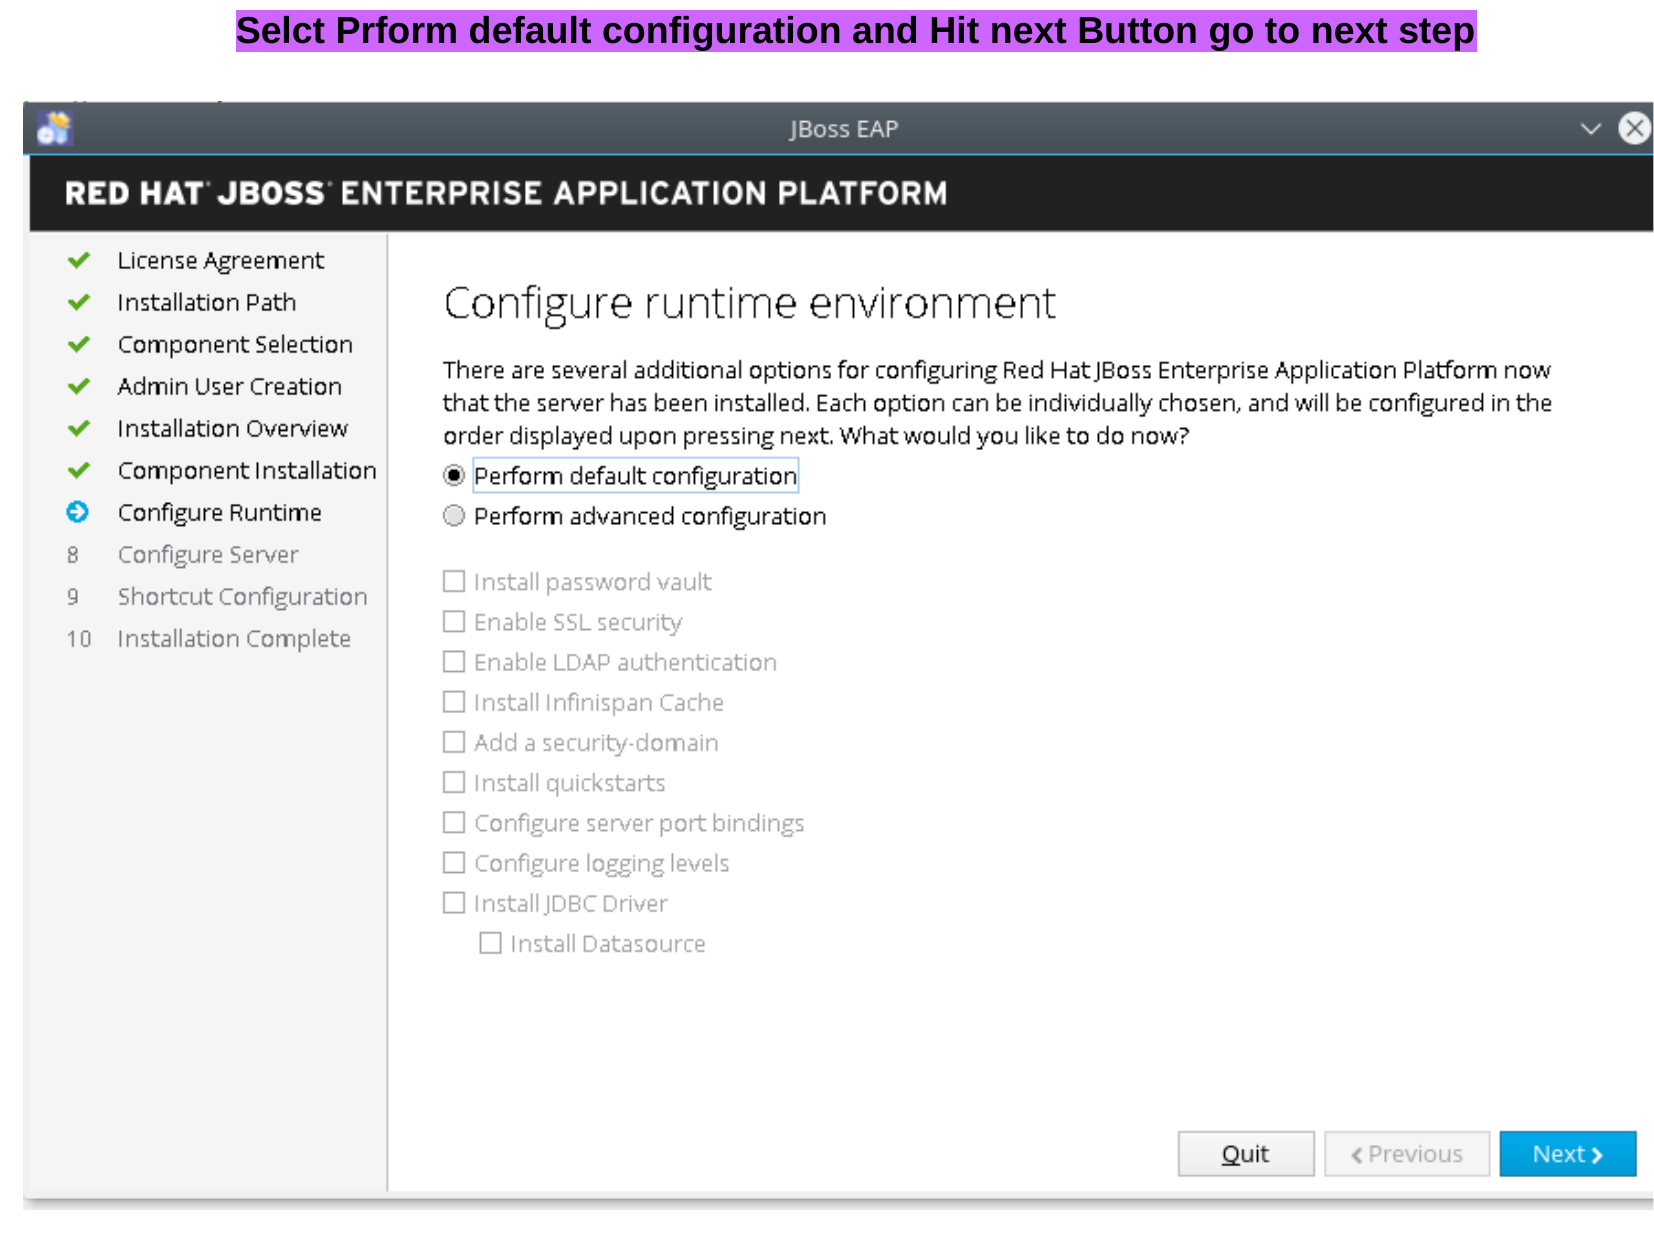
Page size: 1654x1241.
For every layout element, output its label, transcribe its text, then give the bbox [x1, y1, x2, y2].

picture [23, 101, 1654, 1210]
text_box Selct Prform default configuration and Hit next Button go to next step [59, 2, 1654, 102]
